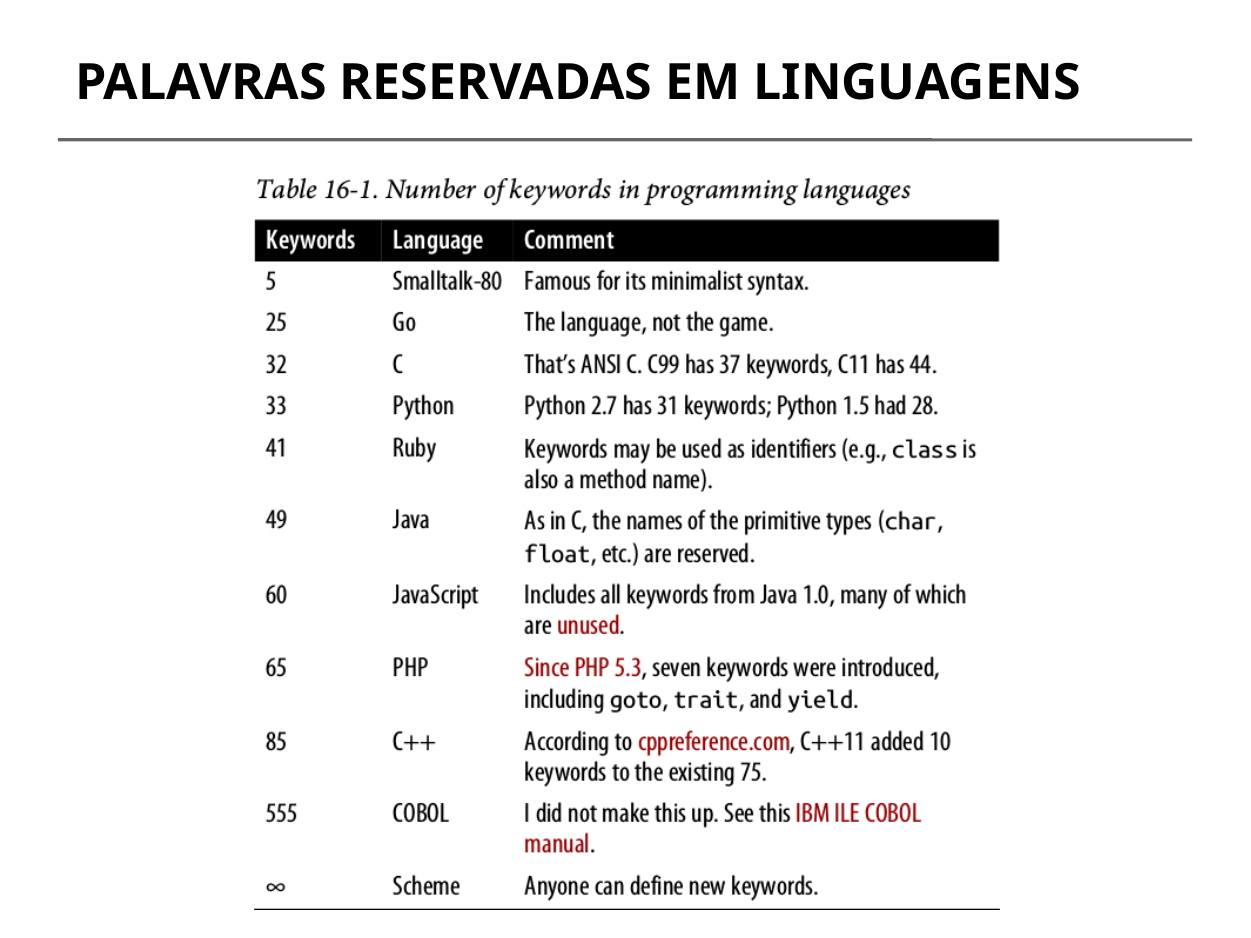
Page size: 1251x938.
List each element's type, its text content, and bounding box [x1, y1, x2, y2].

picture [254, 177, 1000, 910]
title PALAVRAS RESERVADAS EM LINGUAGENS [62, 37, 1188, 122]
